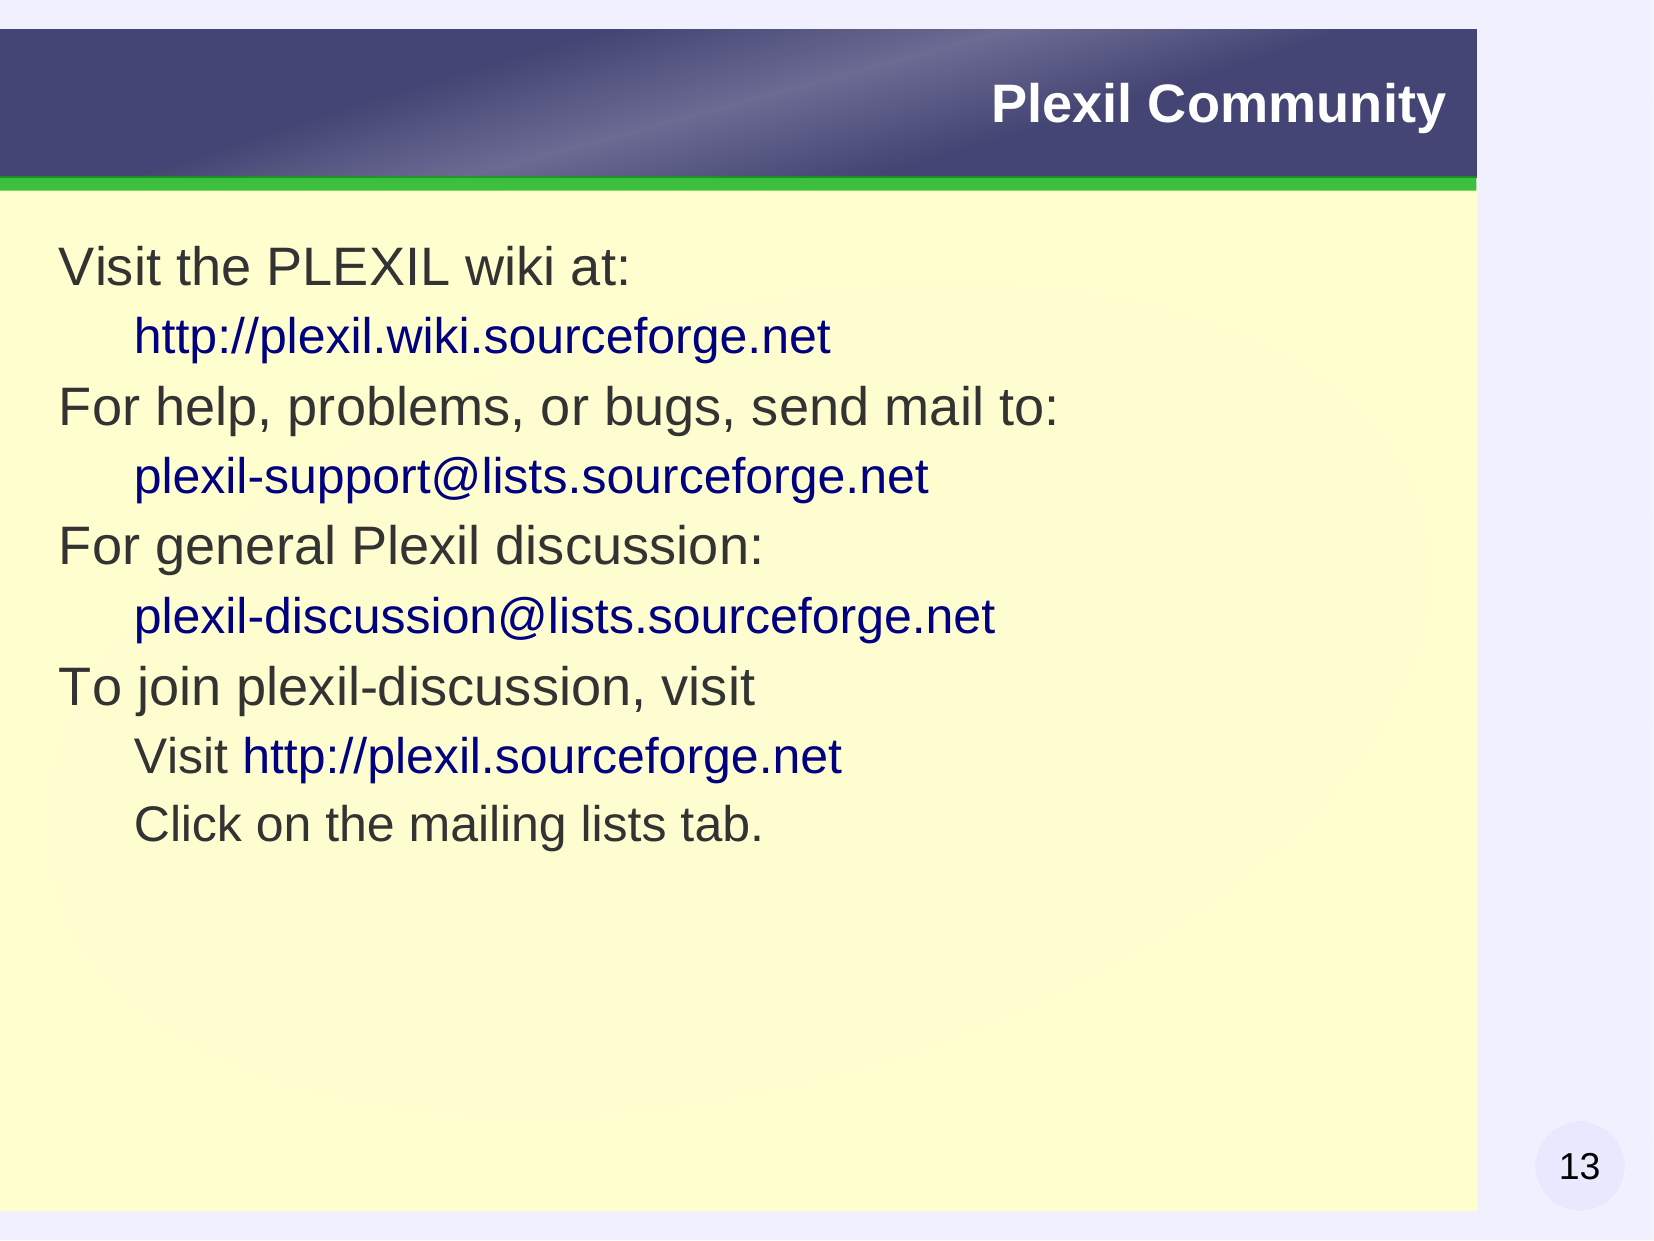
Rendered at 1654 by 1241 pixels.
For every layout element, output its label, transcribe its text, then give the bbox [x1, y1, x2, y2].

title Plexil Community [29, 59, 1447, 148]
list Visit the PLEXIL wiki at: http://plexil.wiki.sourceforge.net For help, problems, or bugs, send mail to: plexil-support@lists.sourceforge.net For general Plexil discussion: plexil-discussion@lists.sourceforge.net To join plexil-discussion, visit Visit http://plexil.sourceforge.net Click on the mailing lists tab. [59, 236, 1418, 1182]
